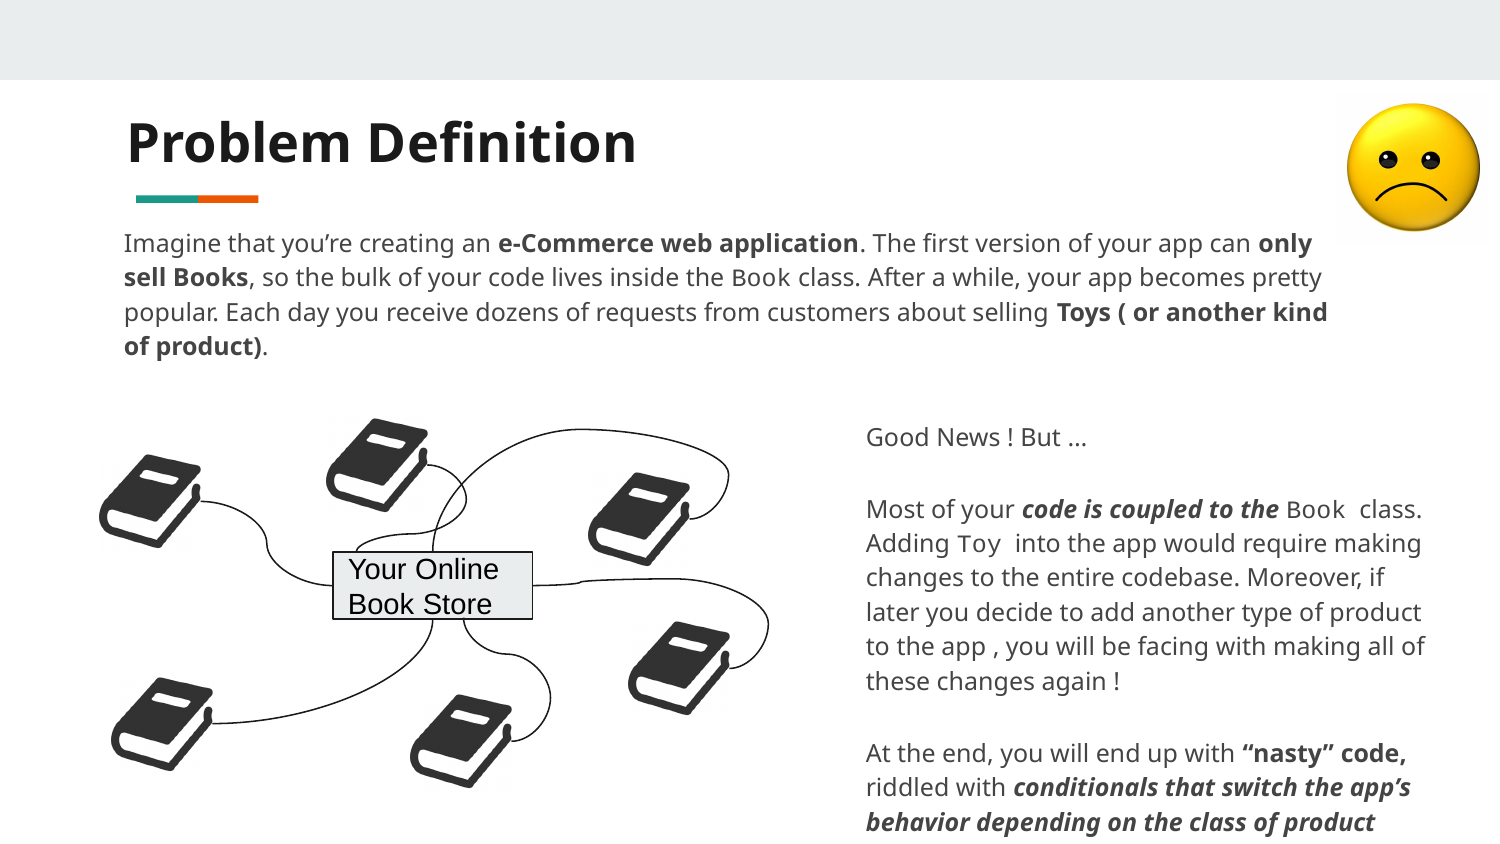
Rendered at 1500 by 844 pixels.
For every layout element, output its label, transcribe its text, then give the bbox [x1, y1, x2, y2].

picture [111, 673, 213, 775]
picture [99, 450, 201, 552]
picture [326, 414, 428, 516]
picture [410, 690, 512, 792]
picture [1336, 93, 1489, 245]
list Imagine that you’re creating an e-Commerce web application. The first version of your app can only sell Books, so the bulk of your code lives inside the Book class. After a while, your app becomes pretty popular. Each day you receive dozens of requests from customers about selling Toys ( or another kind of product). [108, 207, 1347, 388]
picture [628, 617, 730, 719]
text_box Your Online Book Store [333, 552, 533, 619]
title Problem Definition [111, 93, 1336, 182]
picture [588, 468, 690, 570]
list Good News ! But … Most of your code is coupled to the Book class. Adding Toy into the app would require making changes to the entire codebase. Moreover, if later you decide to add another type of product to the app , you will be facing with making all of these changes again ! At the end, you will end up with “nasty” code, riddled with conditionals that switch the app’s behavior depending on the class of product objects. [850, 401, 1455, 822]
